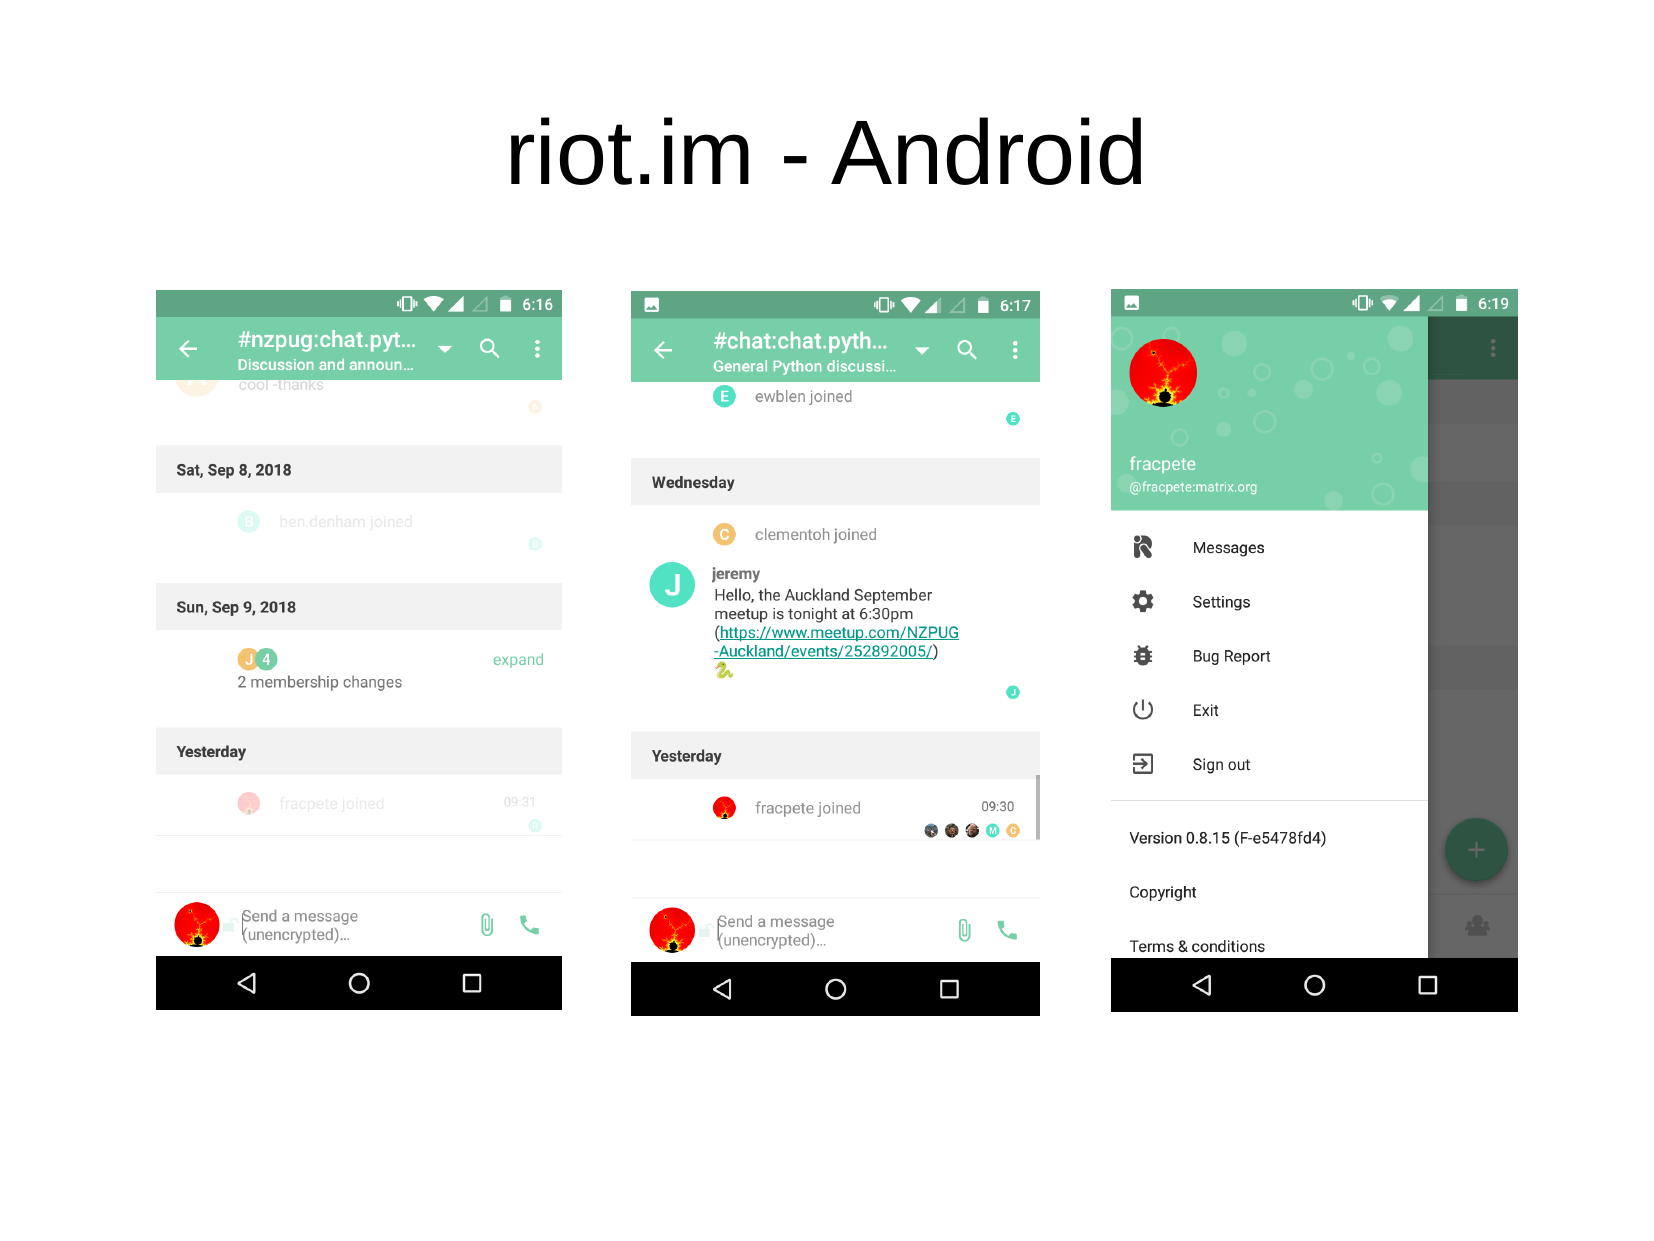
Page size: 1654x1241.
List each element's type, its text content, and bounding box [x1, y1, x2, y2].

title riot.im - Android [82, 49, 1571, 257]
picture [631, 291, 1040, 1016]
picture [1111, 289, 1518, 1012]
picture [156, 290, 562, 1010]
